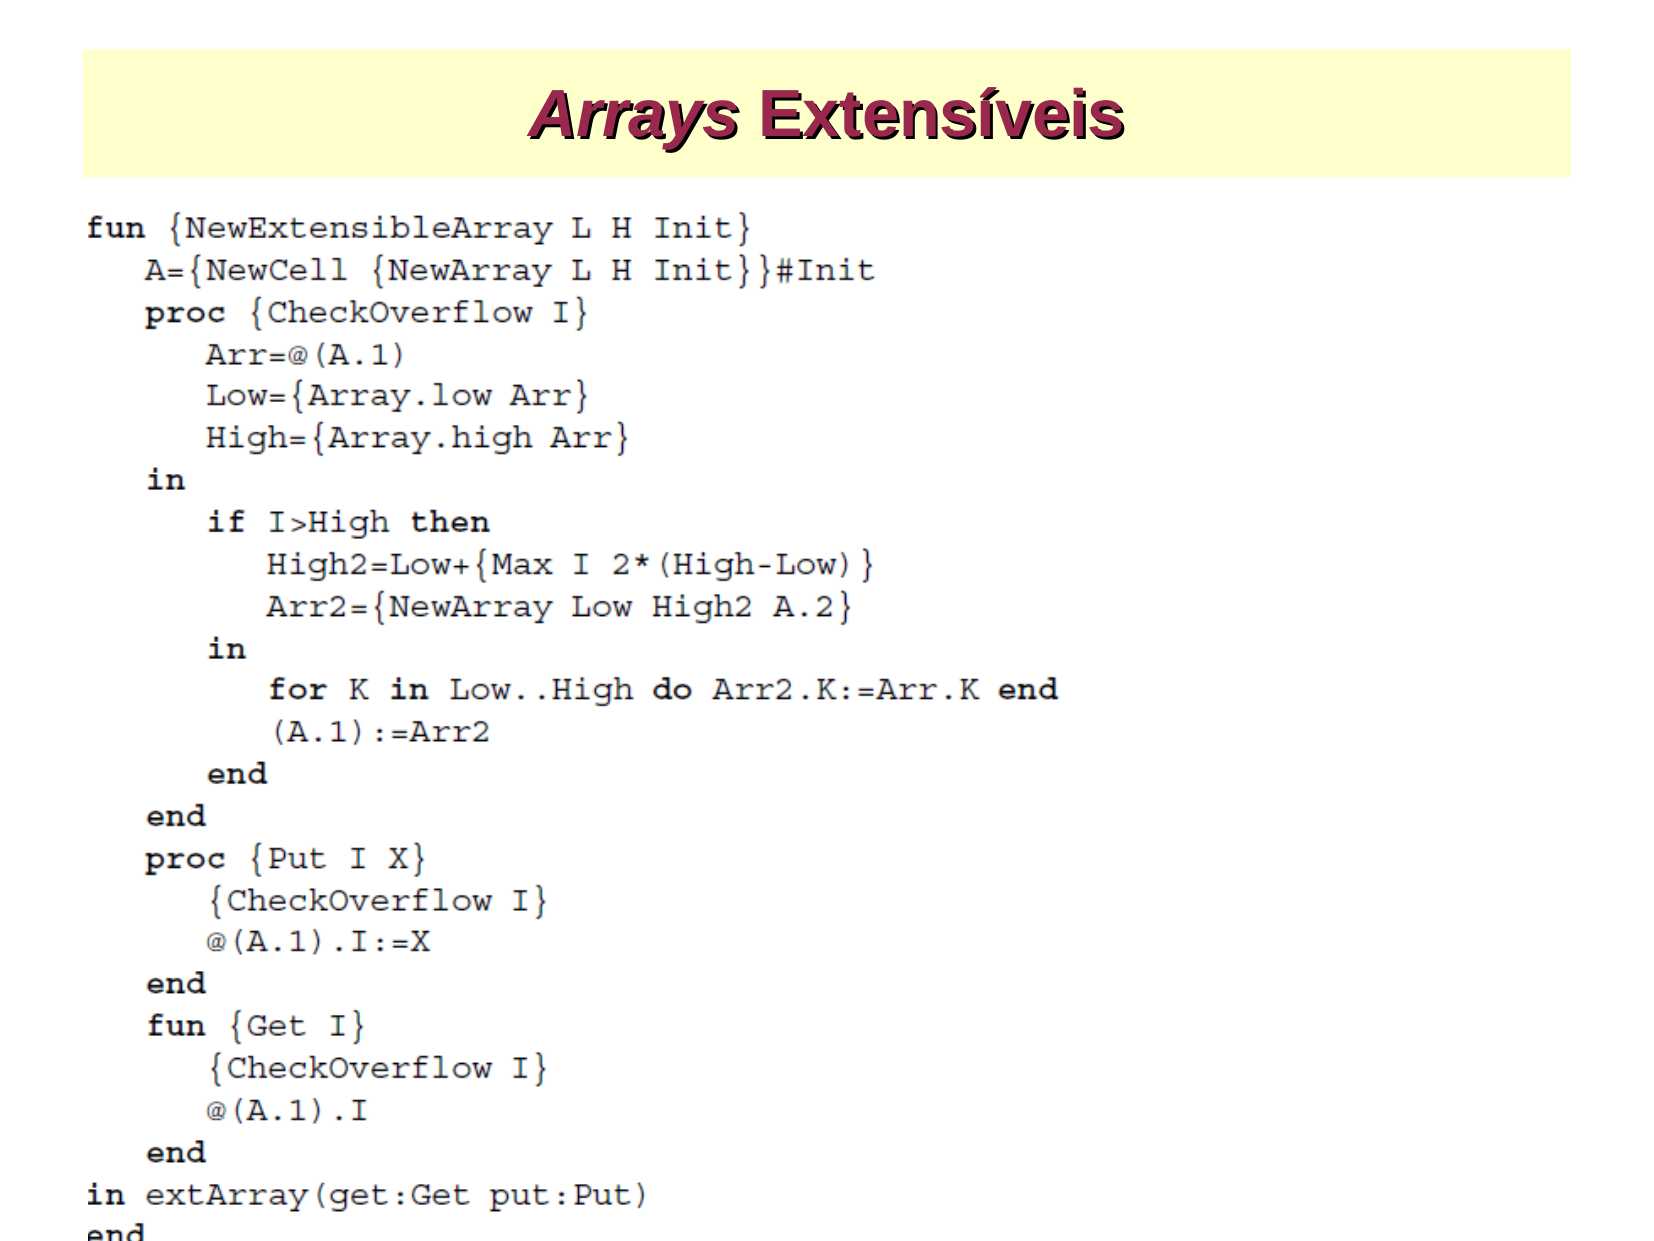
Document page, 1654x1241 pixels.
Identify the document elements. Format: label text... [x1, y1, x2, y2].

picture [88, 211, 1063, 1241]
title Arrays Extensíveis [82, 49, 1571, 178]
